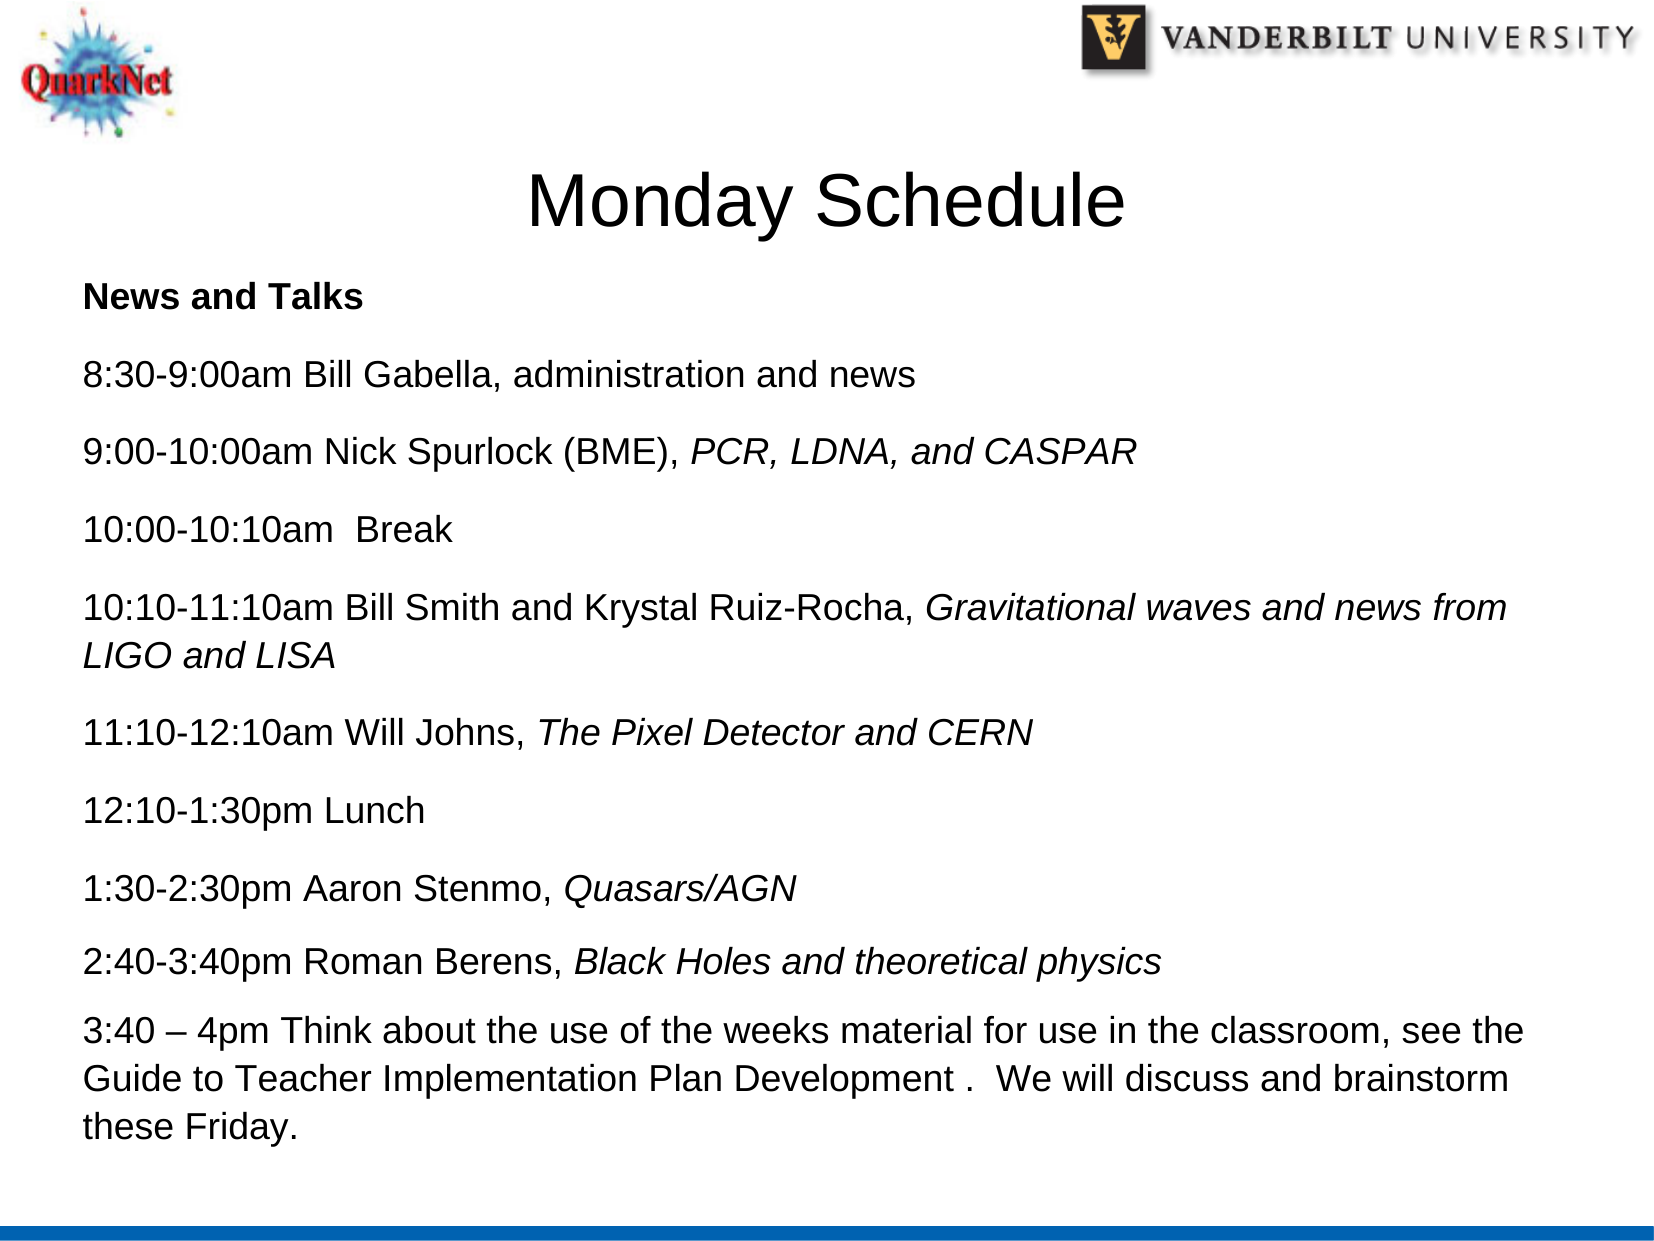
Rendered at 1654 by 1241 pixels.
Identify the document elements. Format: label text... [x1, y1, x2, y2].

picture [4, 1, 188, 152]
list News and Talks 8:30-9:00am Bill Gabella, administration and news 9:00-10:00am Nick Spurlock (BME), PCR, LDNA, and CASPAR 10:00-10:10am Break 10:10-11:10am Bill Smith and Krystal Ruiz-Rocha, Gravitational waves and news from LIGO and LISA 11:10-12:10am Will Johns, The Pixel Detector and CERN 12:10-1:30pm Lunch 1:30-2:30pm Aaron Stenmo, Quasars/AGN 2:40-3:40pm Roman Berens, Black Holes and theoretical physics 3:40 – 4pm Think about the use of the weeks material for use in the classroom, see the Guide to Teacher Implementation Plan Development . We will discuss and brainstorm these Friday. [82, 278, 1571, 1162]
picture [1078, 1, 1649, 85]
title Monday Schedule [121, 118, 1534, 278]
